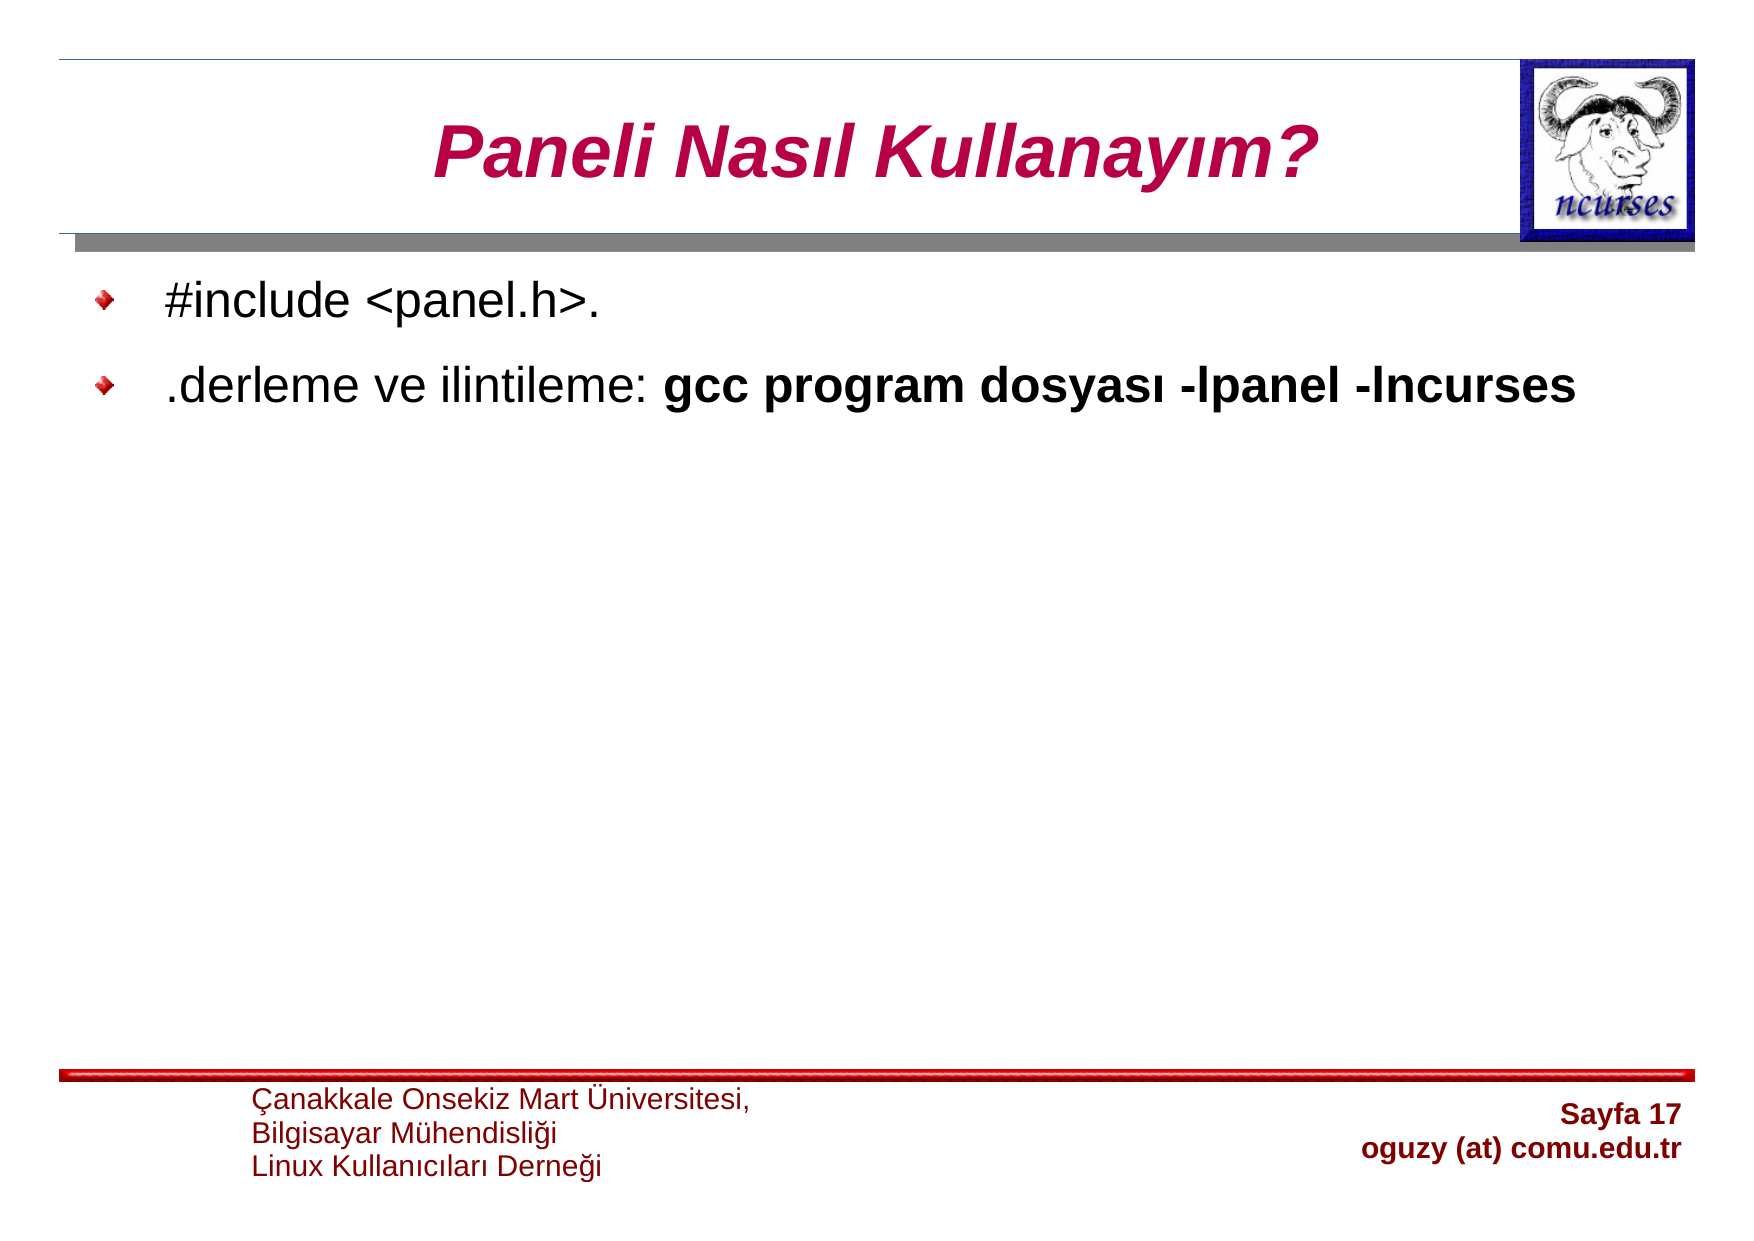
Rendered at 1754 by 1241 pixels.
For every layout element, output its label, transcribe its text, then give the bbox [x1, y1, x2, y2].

picture [59, 1069, 1695, 1082]
list #include <panel.h>. .derleme ve ilintileme: gcc program dosyası -lpanel -lncurses [71, 272, 1695, 1055]
title Paneli Nasıl Kullanayım? [59, 59, 1695, 244]
